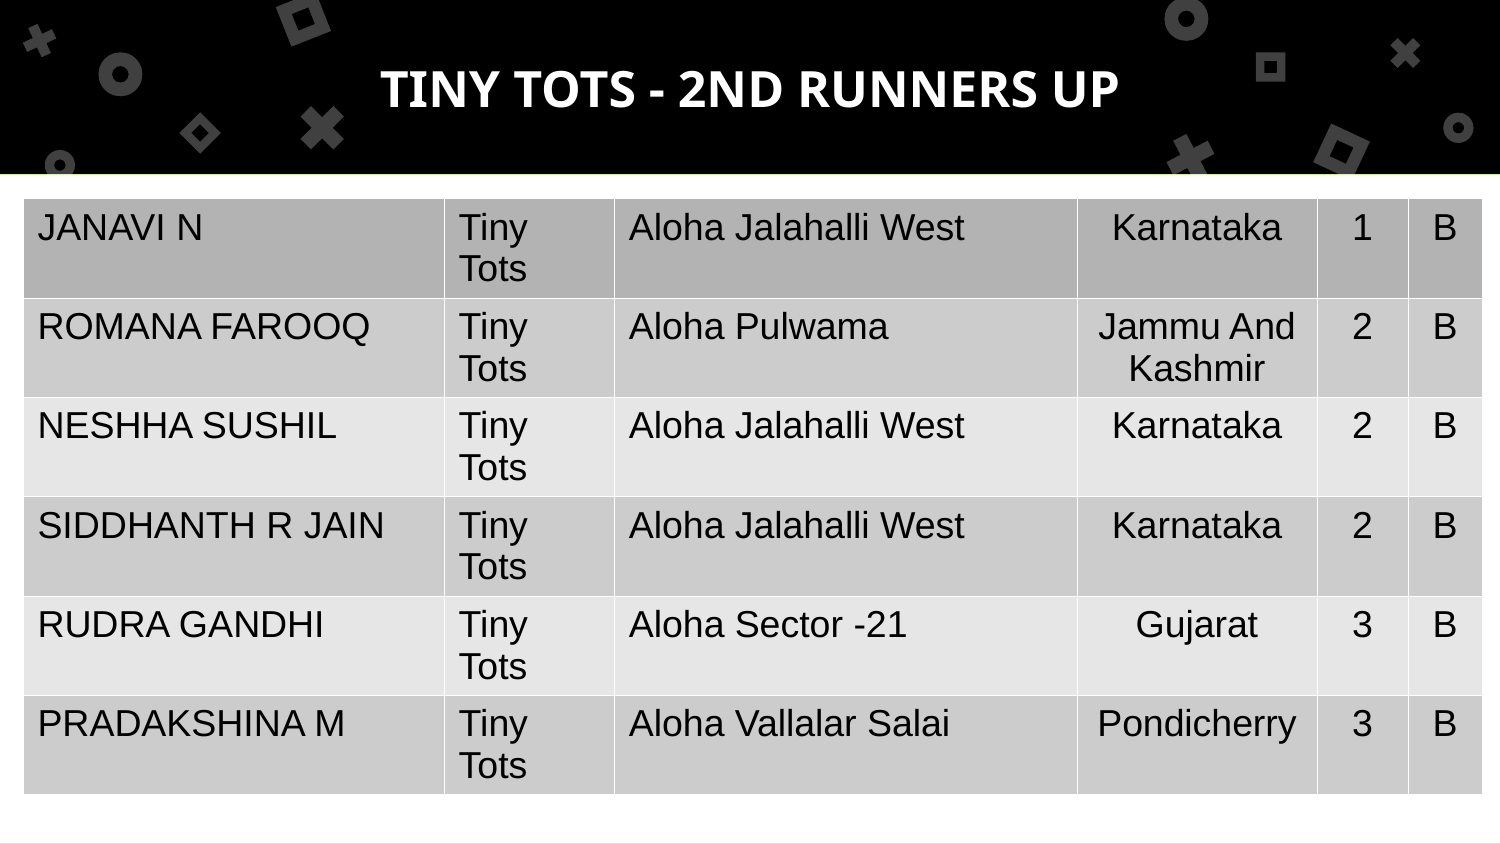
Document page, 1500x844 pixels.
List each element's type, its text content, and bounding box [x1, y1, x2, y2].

table_cell 3 [1318, 597, 1408, 695]
table_header Tiny Tots [445, 199, 614, 298]
table_cell B [1409, 696, 1482, 794]
table_cell Karnataka [1078, 497, 1317, 596]
table_cell Aloha Jalahalli West [615, 398, 1077, 496]
table_header JANAVI N [24, 199, 444, 298]
table_cell NESHHA SUSHIL [24, 398, 444, 496]
table_header B [1409, 199, 1482, 298]
table_cell Jammu And Kashmir [1078, 299, 1317, 397]
table_cell 2 [1318, 497, 1408, 596]
table_cell Gujarat [1078, 597, 1317, 695]
table_cell Tiny Tots [445, 597, 614, 695]
table_cell Pondicherry [1078, 696, 1317, 794]
table_cell 2 [1318, 398, 1408, 496]
table_cell B [1409, 299, 1482, 397]
table_cell 3 [1318, 696, 1408, 794]
table_cell RUDRA GANDHI [24, 597, 444, 695]
table_cell B [1409, 497, 1482, 596]
table_cell Tiny Tots [445, 696, 614, 794]
table_header Karnataka [1078, 199, 1317, 298]
table_cell PRADAKSHINA M [24, 696, 444, 794]
table_cell Karnataka [1078, 398, 1317, 496]
table_cell ROMANA FAROOQ [24, 299, 444, 397]
table_cell Aloha Sector -21 [615, 597, 1077, 695]
table_header 1 [1318, 199, 1408, 298]
table_cell 2 [1318, 299, 1408, 397]
table_header Aloha Jalahalli West [615, 199, 1077, 298]
table_cell Tiny Tots [445, 299, 614, 397]
table_cell Tiny Tots [445, 497, 614, 596]
table_cell Aloha Vallalar Salai [615, 696, 1077, 794]
table_cell B [1409, 398, 1482, 496]
table_cell SIDDHANTH R JAIN [24, 497, 444, 596]
table_cell B [1409, 597, 1482, 695]
table_cell Aloha Pulwama [615, 299, 1077, 397]
table_cell Tiny Tots [445, 398, 614, 496]
table_cell Aloha Jalahalli West [615, 497, 1077, 596]
text_box TINY TOTS - 2ND RUNNERS UP [75, 0, 1425, 175]
